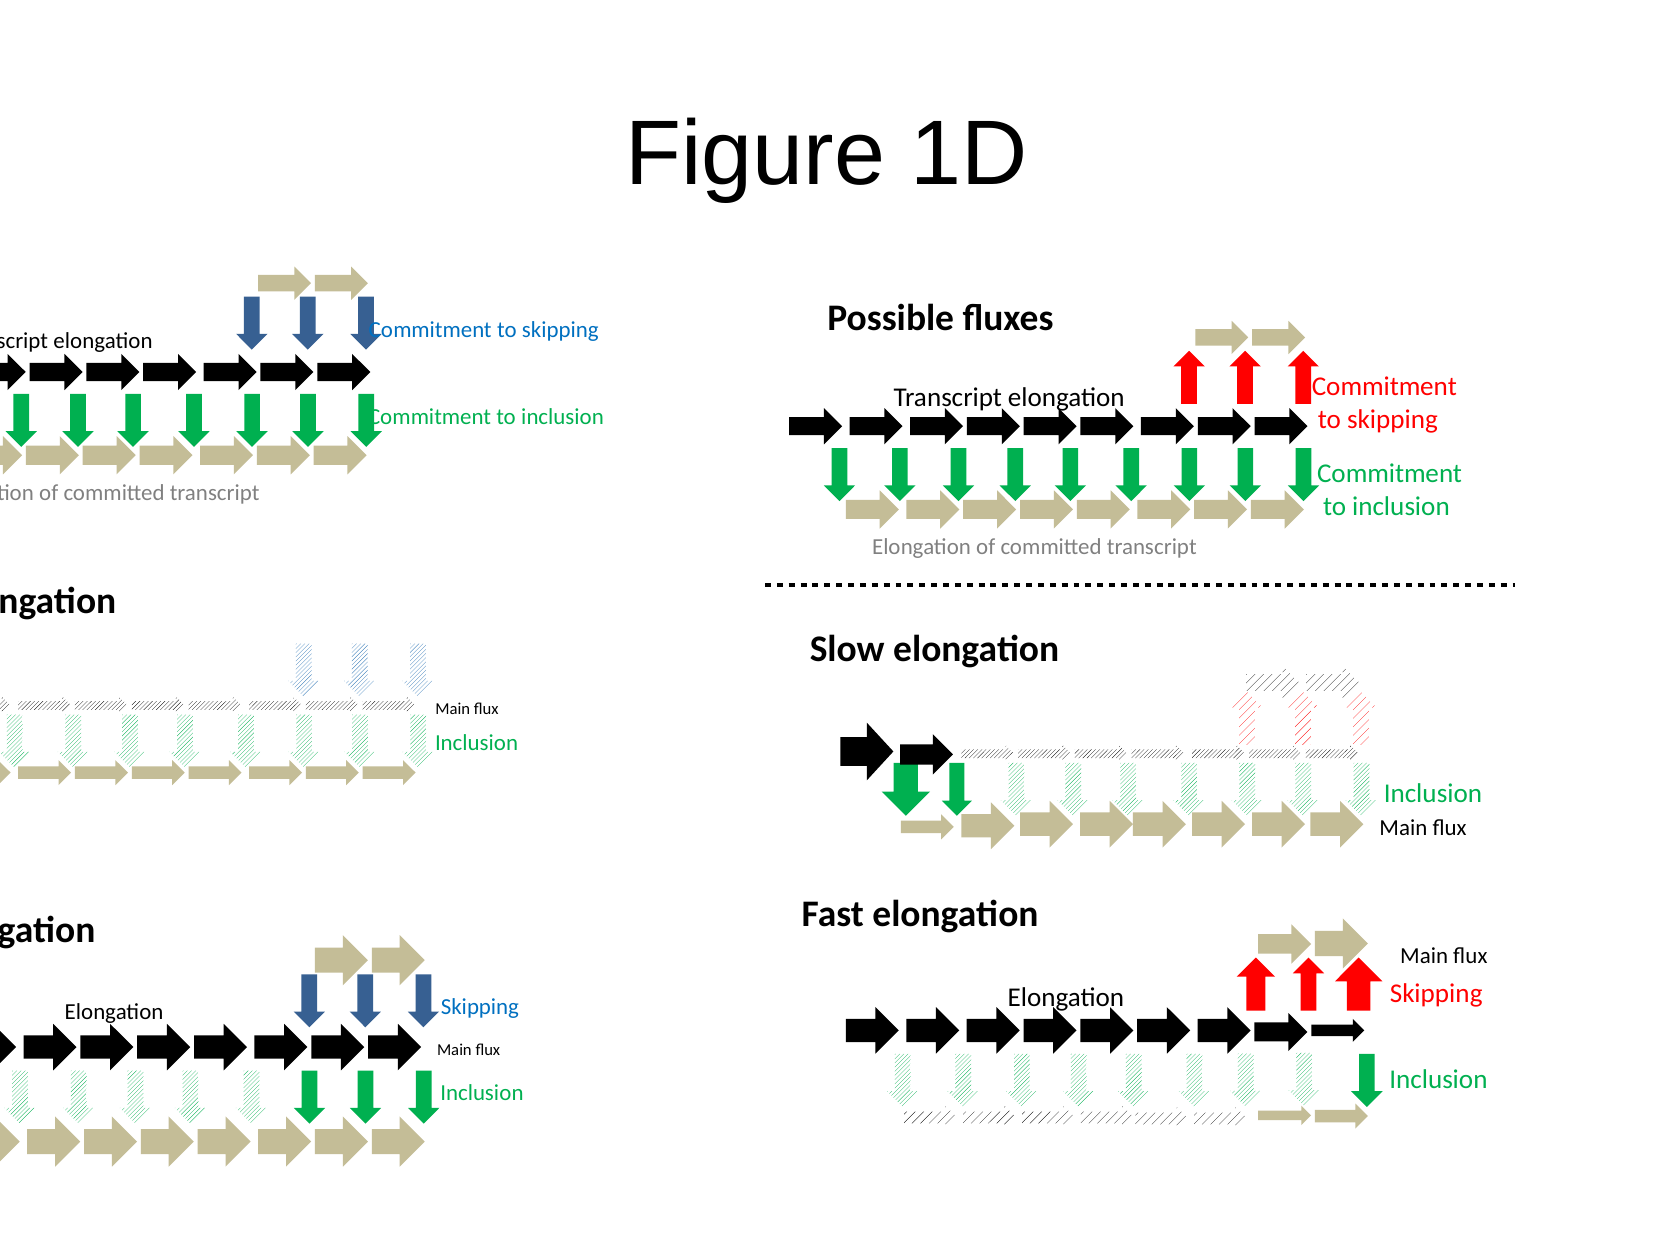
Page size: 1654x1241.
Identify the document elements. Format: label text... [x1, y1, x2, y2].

text_box [1311, 1018, 1365, 1042]
text_box [349, 974, 381, 1028]
text_box [0, 762, 11, 784]
text_box [137, 1032, 191, 1071]
text_box [1195, 320, 1249, 355]
text_box [1254, 408, 1308, 445]
text_box [1020, 490, 1073, 523]
text_box [203, 353, 257, 391]
text_box Slow elongation [0, 568, 221, 629]
text_box [355, 436, 378, 447]
title Figure 1D [82, 49, 1571, 257]
text_box [117, 393, 149, 447]
text_box Main flux [420, 690, 527, 725]
text_box Possible fluxes [812, 285, 1182, 346]
text_box [293, 1070, 326, 1124]
text_box Fast elongation [0, 897, 201, 958]
text_box [305, 696, 416, 786]
text_box Inclusion [1369, 767, 1501, 811]
text_box [910, 408, 964, 445]
text_box [362, 696, 416, 715]
text_box [256, 436, 310, 469]
text_box [961, 802, 1015, 850]
text_box [906, 490, 960, 523]
text_box [845, 490, 899, 523]
text_box [1080, 1105, 1134, 1130]
text_box [999, 448, 1031, 502]
text_box [1287, 448, 1314, 502]
text_box [1254, 1013, 1308, 1052]
text_box [254, 1023, 308, 1071]
text_box [1229, 448, 1262, 502]
text_box [74, 696, 128, 715]
text_box [845, 1007, 899, 1054]
text_box [260, 353, 314, 391]
text_box Elongation of committed transcript [0, 469, 352, 512]
text_box [1173, 350, 1205, 404]
text_box [823, 448, 856, 502]
text_box [358, 296, 374, 306]
text_box [5, 393, 79, 469]
text_box Commitment to skipping [1297, 361, 1611, 404]
text_box [1062, 1053, 1095, 1107]
text_box [349, 1070, 382, 1124]
text_box [1023, 408, 1077, 445]
text_box [942, 448, 975, 502]
text_box Elongation [49, 989, 202, 1032]
text_box [1229, 1053, 1262, 1107]
text_box [140, 1116, 194, 1167]
text_box [18, 696, 72, 715]
text_box [0, 353, 26, 391]
text_box [402, 643, 434, 697]
text_box [197, 1116, 251, 1167]
text_box Fast elongation [786, 881, 1144, 941]
text_box [963, 490, 1017, 523]
text_box Inclusion [420, 719, 552, 762]
text_box [1173, 762, 1246, 848]
text_box [188, 696, 242, 715]
text_box [1135, 1106, 1189, 1131]
text_box [236, 393, 268, 447]
text_box [114, 714, 185, 786]
text_box [314, 266, 368, 300]
text_box [1054, 448, 1087, 502]
text_box [119, 1070, 152, 1124]
text_box [1231, 762, 1306, 848]
text_box [1192, 745, 1246, 763]
text_box [86, 353, 140, 391]
text_box [313, 436, 367, 470]
text_box [314, 935, 368, 986]
text_box [840, 722, 894, 781]
text_box [258, 266, 324, 350]
text_box [194, 1023, 248, 1071]
text_box [0, 714, 72, 786]
text_box [1173, 448, 1206, 502]
text_box [0, 696, 11, 715]
text_box [288, 643, 320, 697]
text_box [314, 1116, 368, 1167]
text_box Inclusion [425, 1070, 557, 1113]
text_box [408, 1070, 435, 1124]
text_box [1292, 957, 1325, 1011]
text_box [1250, 490, 1304, 525]
text_box [789, 408, 843, 445]
text_box [29, 353, 83, 391]
text_box [0, 1030, 17, 1064]
text_box Commitment to inclusion [1302, 448, 1622, 491]
text_box [1137, 1007, 1191, 1054]
text_box [1258, 1052, 1321, 1126]
text_box [1345, 691, 1377, 745]
text_box [143, 353, 197, 391]
text_box [1023, 1015, 1077, 1054]
text_box Transcript elongation [0, 317, 213, 360]
text_box [368, 1023, 422, 1071]
text_box [0, 436, 23, 469]
text_box Commitment to inclusion [353, 393, 673, 436]
text_box [371, 1116, 425, 1167]
text_box [1006, 1053, 1038, 1107]
text_box [1178, 1053, 1211, 1107]
text_box [23, 1032, 77, 1071]
text_box [0, 1121, 20, 1162]
text_box [1306, 665, 1360, 700]
text_box [1194, 1106, 1248, 1131]
text_box [904, 1105, 957, 1130]
text_box [236, 296, 268, 350]
text_box [963, 1105, 1017, 1130]
text_box [849, 408, 903, 445]
text_box [258, 1116, 312, 1167]
text_box [1258, 924, 1312, 964]
text_box [906, 1007, 960, 1054]
text_box [293, 974, 325, 1028]
text_box [1314, 918, 1368, 969]
text_box [82, 436, 136, 469]
text_box [887, 1053, 919, 1107]
text_box [139, 436, 193, 469]
text_box Slow elongation [795, 616, 1164, 677]
text_box [62, 393, 94, 447]
text_box [317, 353, 371, 391]
text_box [1018, 745, 1072, 763]
text_box [131, 696, 242, 786]
text_box [27, 1116, 81, 1167]
text_box [407, 974, 432, 1028]
text_box [1287, 350, 1314, 404]
text_box [1252, 320, 1306, 355]
text_box [1197, 1007, 1251, 1054]
text_box [80, 1032, 134, 1071]
text_box [966, 1015, 1020, 1054]
text_box [1057, 762, 1089, 816]
text_box [344, 643, 376, 697]
text_box [966, 408, 1020, 445]
text_box [1197, 408, 1251, 445]
text_box [402, 714, 424, 768]
text_box [961, 745, 1073, 848]
text_box [1080, 408, 1134, 445]
text_box [1140, 408, 1194, 445]
text_box [881, 734, 953, 816]
text_box [900, 814, 954, 840]
text_box [947, 1053, 979, 1107]
text_box [84, 1116, 138, 1167]
text_box [230, 714, 303, 786]
text_box Main flux [422, 1031, 528, 1066]
text_box [1022, 1105, 1075, 1130]
text_box [63, 1070, 95, 1124]
text_box [1351, 1053, 1377, 1107]
text_box [1335, 957, 1375, 1011]
text_box Skipping [1375, 967, 1504, 1010]
text_box [1074, 745, 1186, 848]
text_box [288, 714, 359, 786]
text_box [941, 762, 972, 816]
text_box [57, 714, 128, 786]
text_box [1076, 490, 1130, 523]
text_box [1249, 691, 1319, 816]
text_box [1194, 490, 1248, 523]
text_box [200, 436, 253, 469]
text_box Transcript elongation [878, 372, 1150, 415]
text_box Inclusion [1374, 1053, 1506, 1097]
text_box [249, 696, 303, 715]
text_box [1115, 448, 1147, 502]
text_box [311, 1023, 365, 1071]
text_box [1080, 1015, 1134, 1054]
text_box [1305, 745, 1359, 763]
text_box [235, 1070, 268, 1124]
text_box [4, 1070, 36, 1124]
text_box [174, 1070, 207, 1124]
text_box [292, 393, 324, 447]
text_box [1131, 745, 1185, 763]
text_box Elongation of committed transcript [857, 523, 1289, 566]
text_box [1231, 665, 1300, 745]
text_box [1310, 800, 1364, 848]
text_box [1137, 490, 1191, 523]
text_box [178, 393, 210, 447]
text_box Elongation [993, 972, 1145, 1015]
text_box Main flux [1385, 933, 1491, 968]
text_box [884, 448, 916, 502]
text_box [1229, 350, 1261, 404]
text_box [1236, 957, 1276, 1011]
text_box [1345, 762, 1370, 816]
text_box [371, 935, 425, 986]
text_box [1314, 1103, 1368, 1129]
text_box Skipping [426, 984, 554, 1027]
text_box Main flux [1364, 805, 1471, 840]
text_box [1118, 1053, 1150, 1107]
text_box Commitment to skipping [354, 306, 668, 349]
